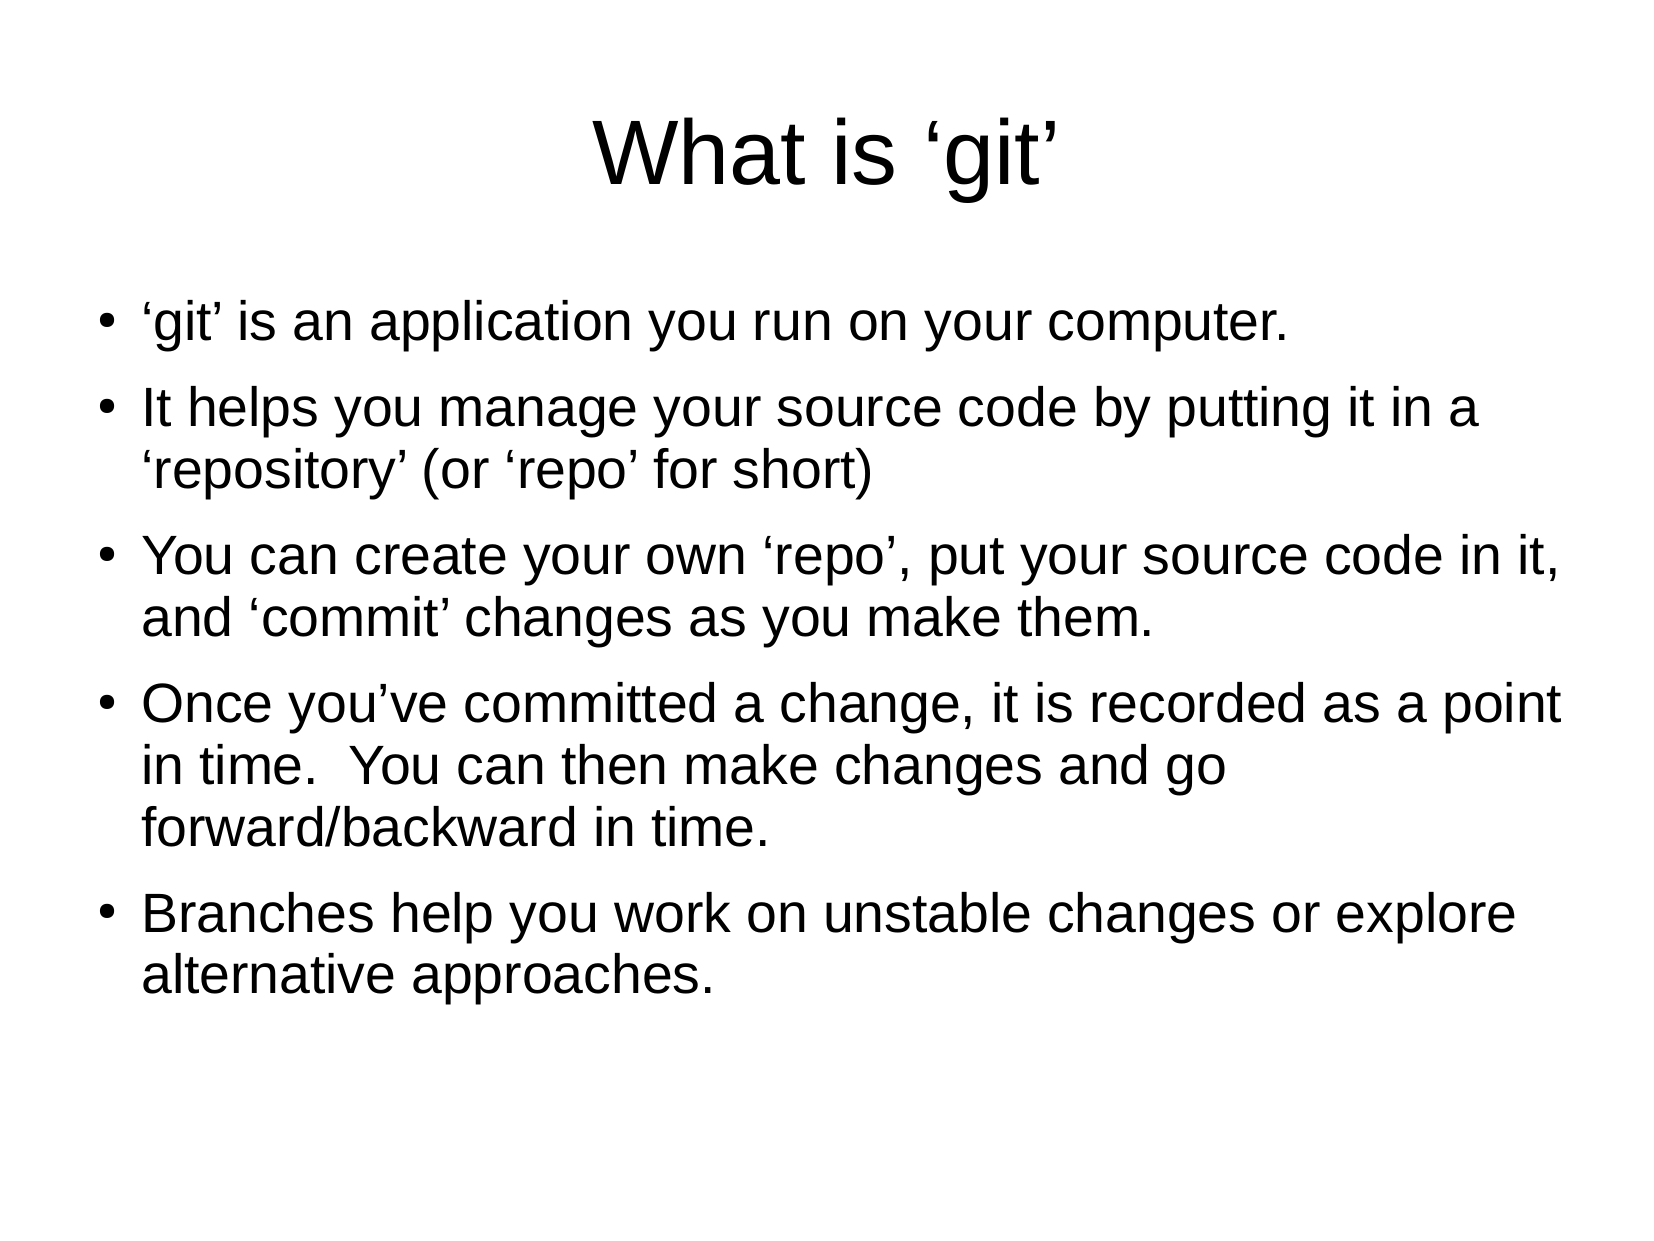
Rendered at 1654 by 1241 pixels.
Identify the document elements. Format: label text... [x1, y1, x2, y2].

list ‘git’ is an application you run on your computer. It helps you manage your source code by putting it in a ‘repository’ (or ‘repo’ for short) You can create your own ‘repo’, put your source code in it, and ‘commit’ changes as you make them. Once you’ve committed a change, it is recorded as a point in time. You can then make changes and go forward/backward in time. Branches help you work on unstable changes or explore alternative approaches. [82, 290, 1571, 1010]
title What is ‘git’ [82, 49, 1571, 257]
